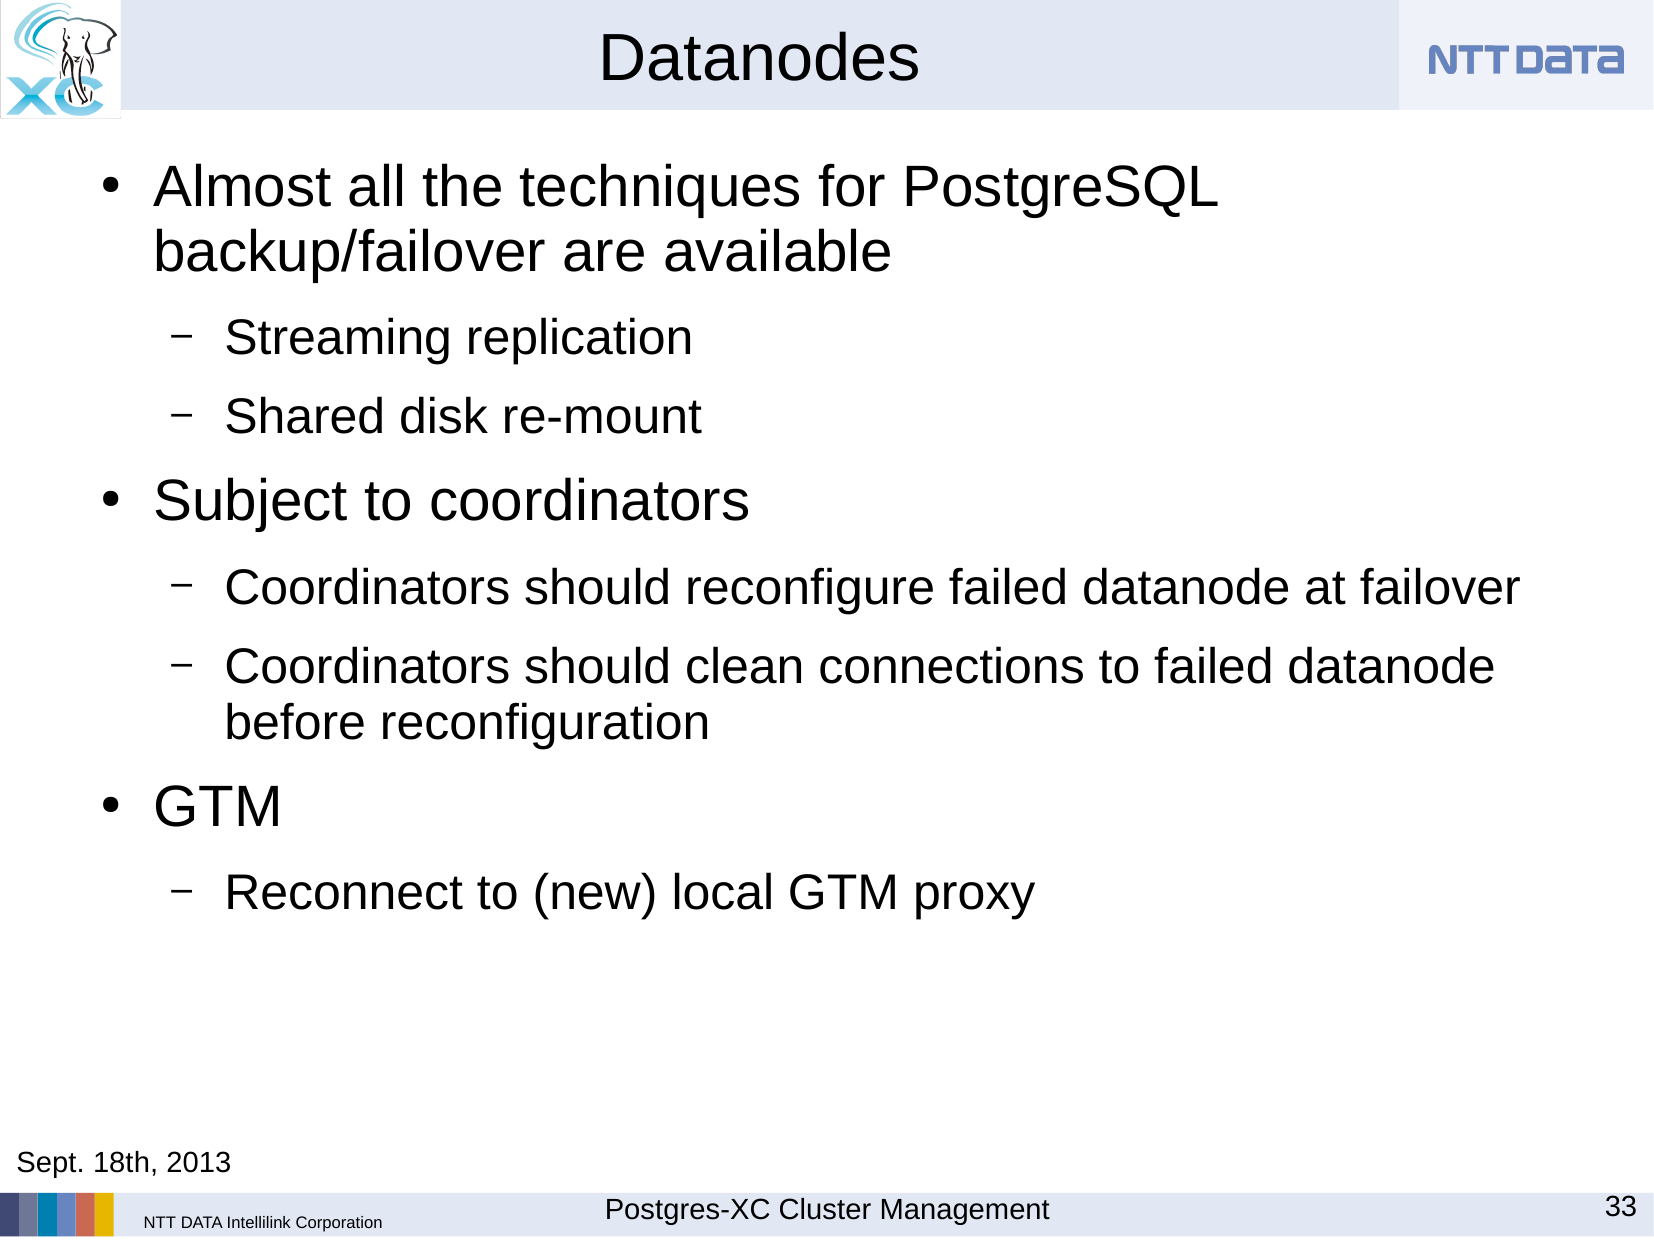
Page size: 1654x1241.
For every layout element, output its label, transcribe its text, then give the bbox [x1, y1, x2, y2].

picture [1429, 45, 1624, 74]
picture [0, 0, 121, 119]
title Datanodes [120, 3, 1399, 110]
list Almost all the techniques for PostgreSQL backup/failover are available Streaming replication Shared disk re-mount Subject to coordinators Coordinators should reconfigure failed datanode at failover Coordinators should clean connections to failed datanode before reconfiguration GTM Reconnect to (new) local GTM proxy [82, 153, 1571, 1123]
